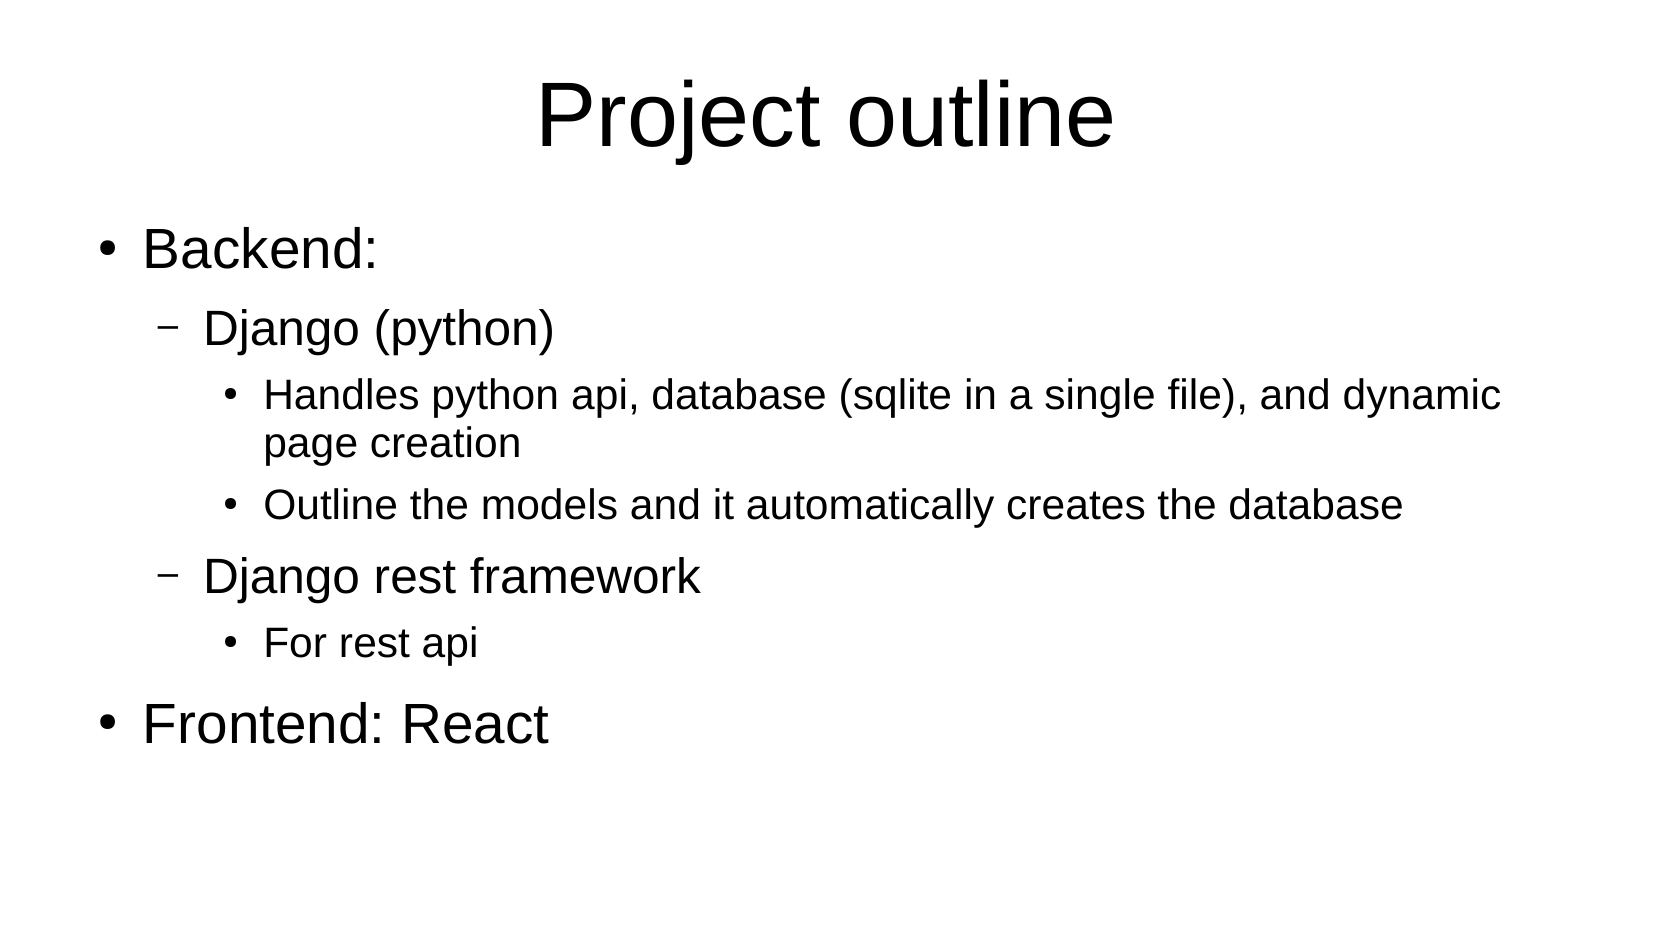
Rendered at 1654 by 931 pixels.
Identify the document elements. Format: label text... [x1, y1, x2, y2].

list Backend: Django (python) Handles python api, database (sqlite in a single file), and dynamic page creation Outline the models and it automatically creates the database Django rest framework For rest api Frontend: React [82, 217, 1571, 758]
title Project outline [82, 37, 1571, 193]
